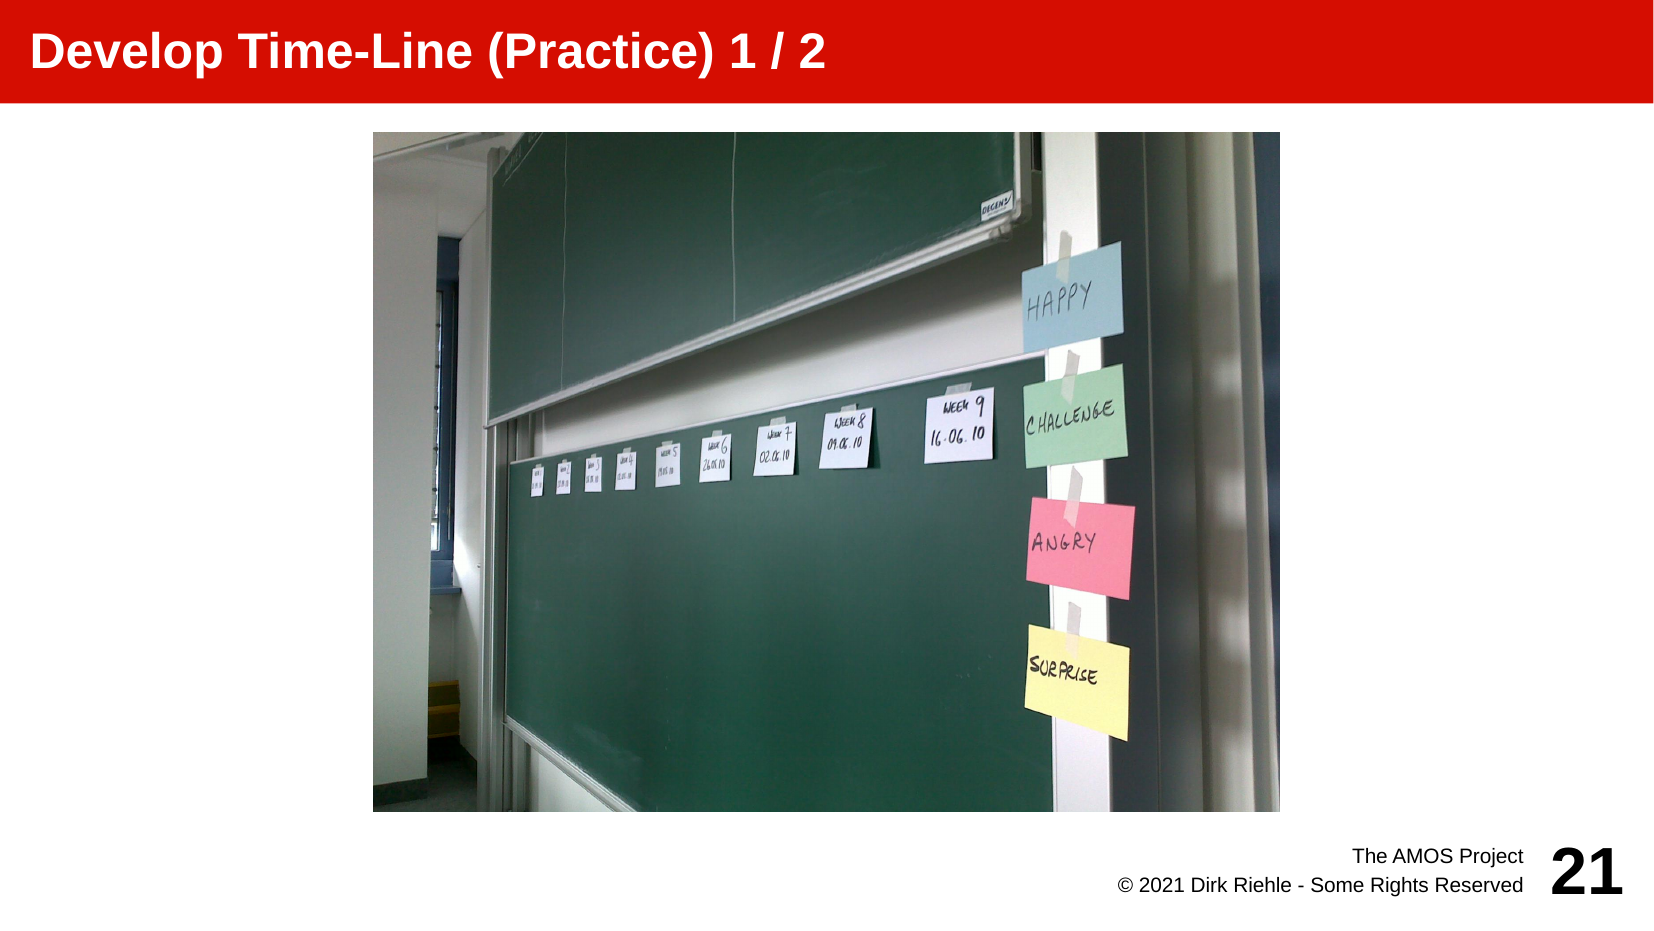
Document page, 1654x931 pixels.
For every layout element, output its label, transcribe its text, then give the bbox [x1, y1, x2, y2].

picture [373, 132, 1280, 813]
title Develop Time-Line (Practice) 1 / 2 [0, 0, 1654, 104]
